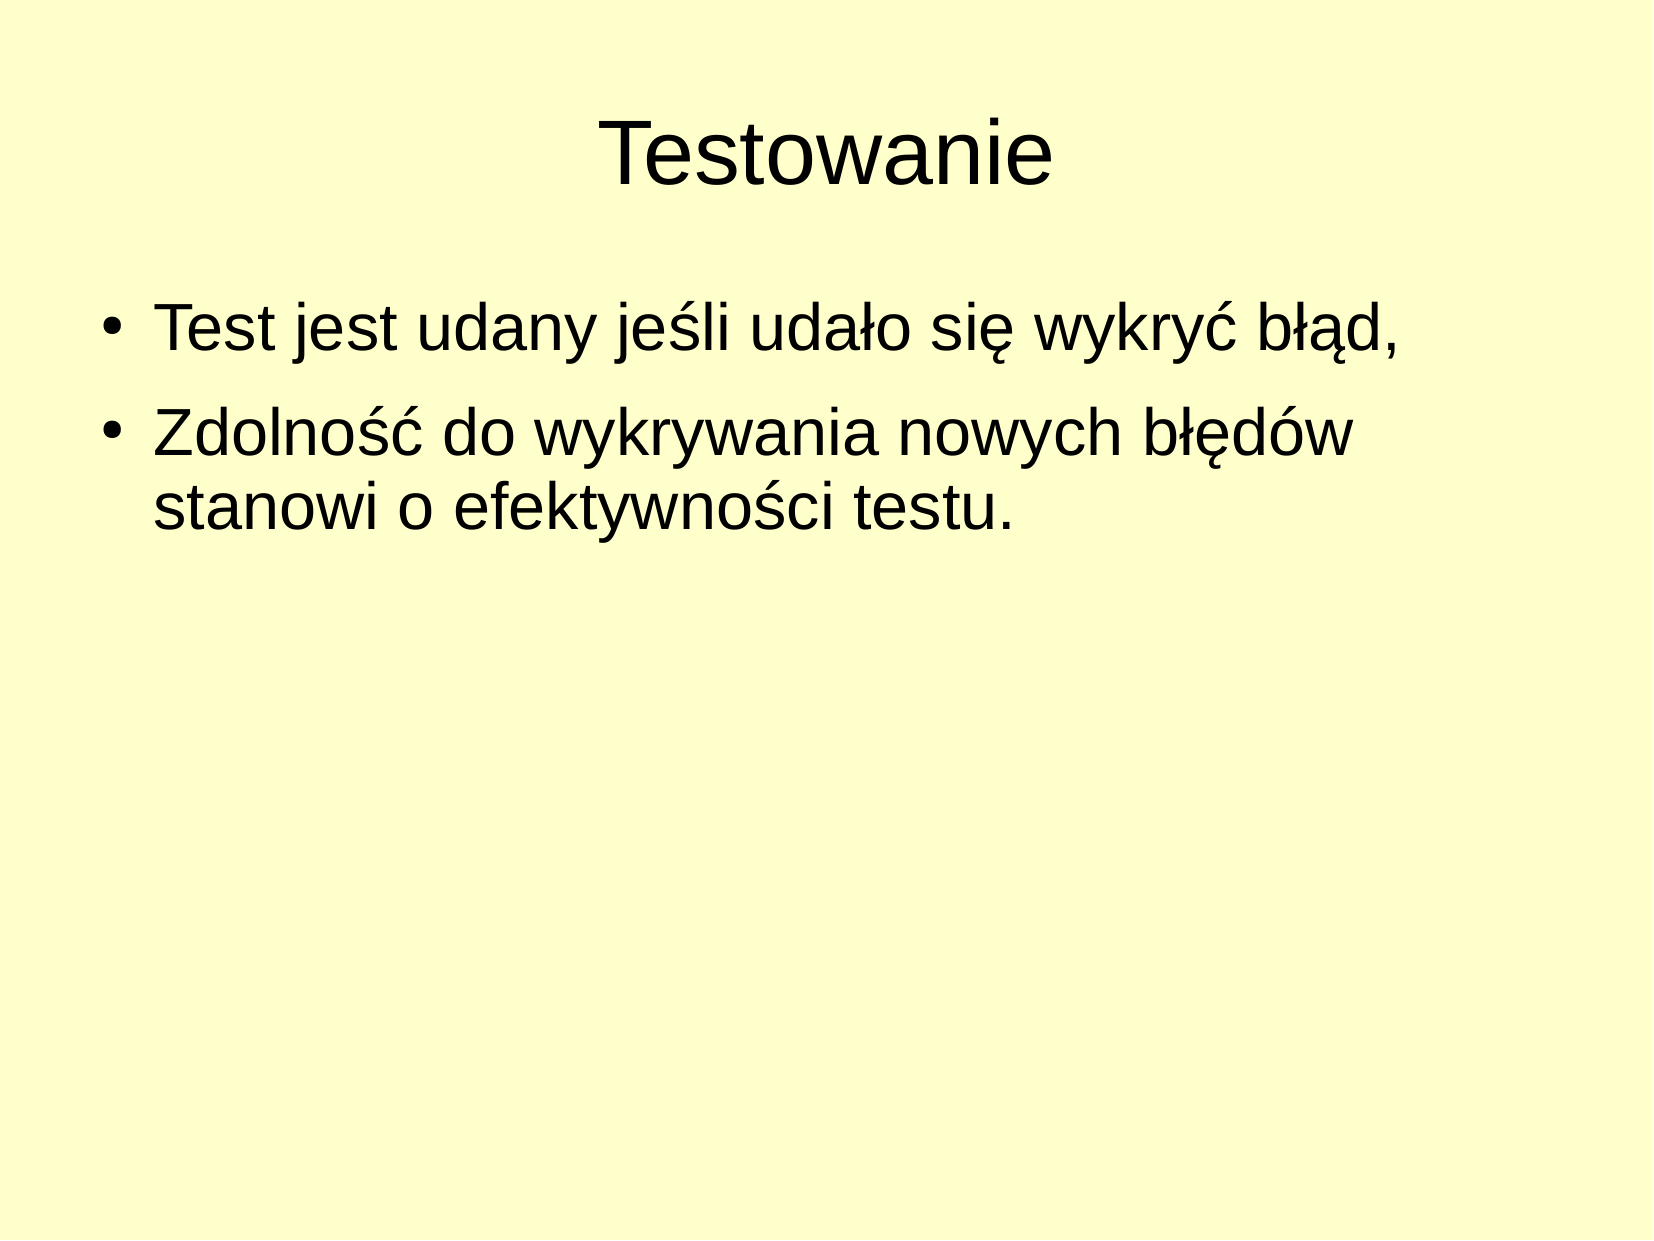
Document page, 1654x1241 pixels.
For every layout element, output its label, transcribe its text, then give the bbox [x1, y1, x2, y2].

list Test jest udany jeśli udało się wykryć błąd, Zdolność do wykrywania nowych błędów stanowi o efektywności testu. [82, 290, 1571, 1109]
title Testowanie [82, 49, 1571, 257]
